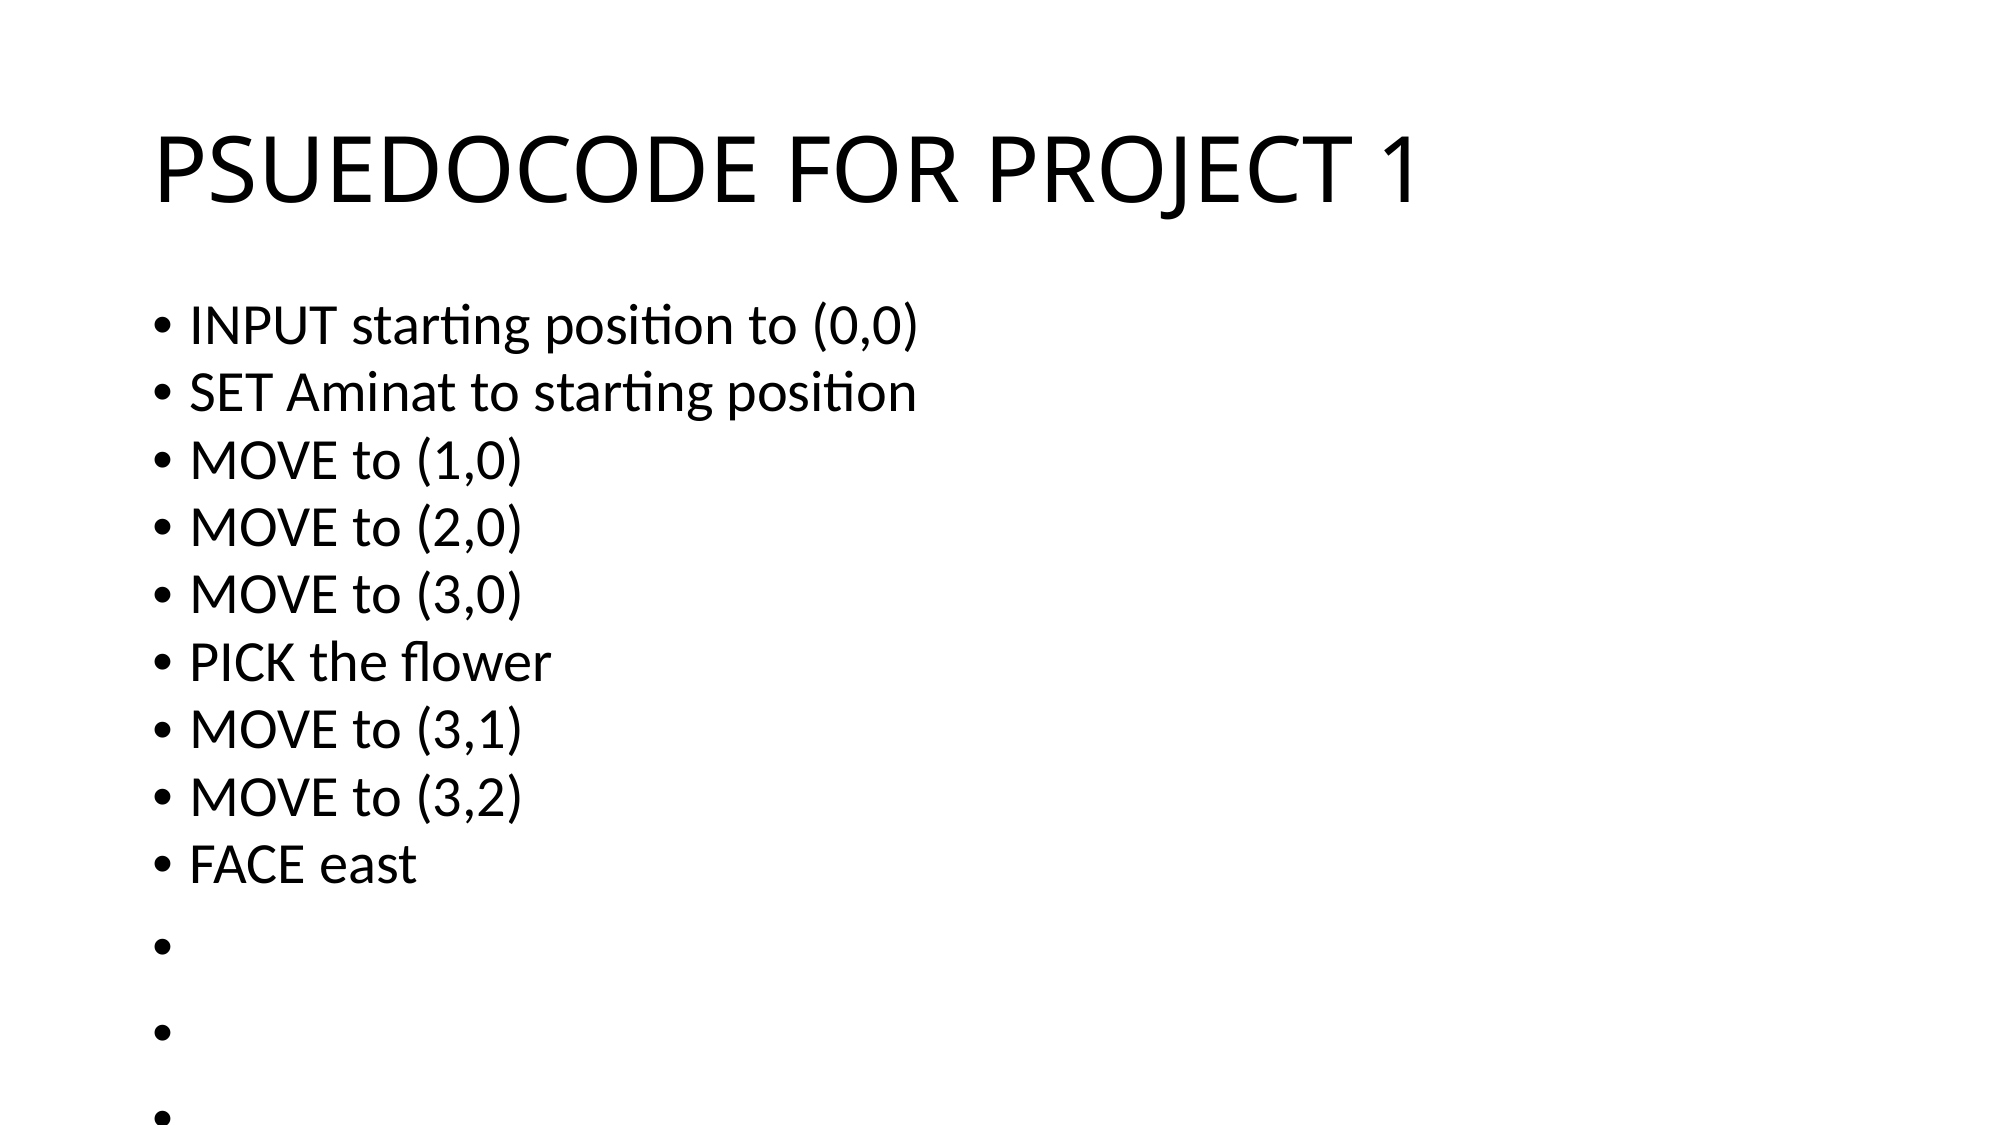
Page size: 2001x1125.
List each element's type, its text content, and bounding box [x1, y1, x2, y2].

list INPUT starting position to (0,0) SET Aminat to starting position MOVE to (1,0) MOVE to (2,0) MOVE to (3,0) PICK the flower MOVE to (3,1) MOVE to (3,2) FACE east [137, 299, 1863, 1014]
title PSUEDOCODE FOR PROJECT 1 [137, 59, 1863, 278]
